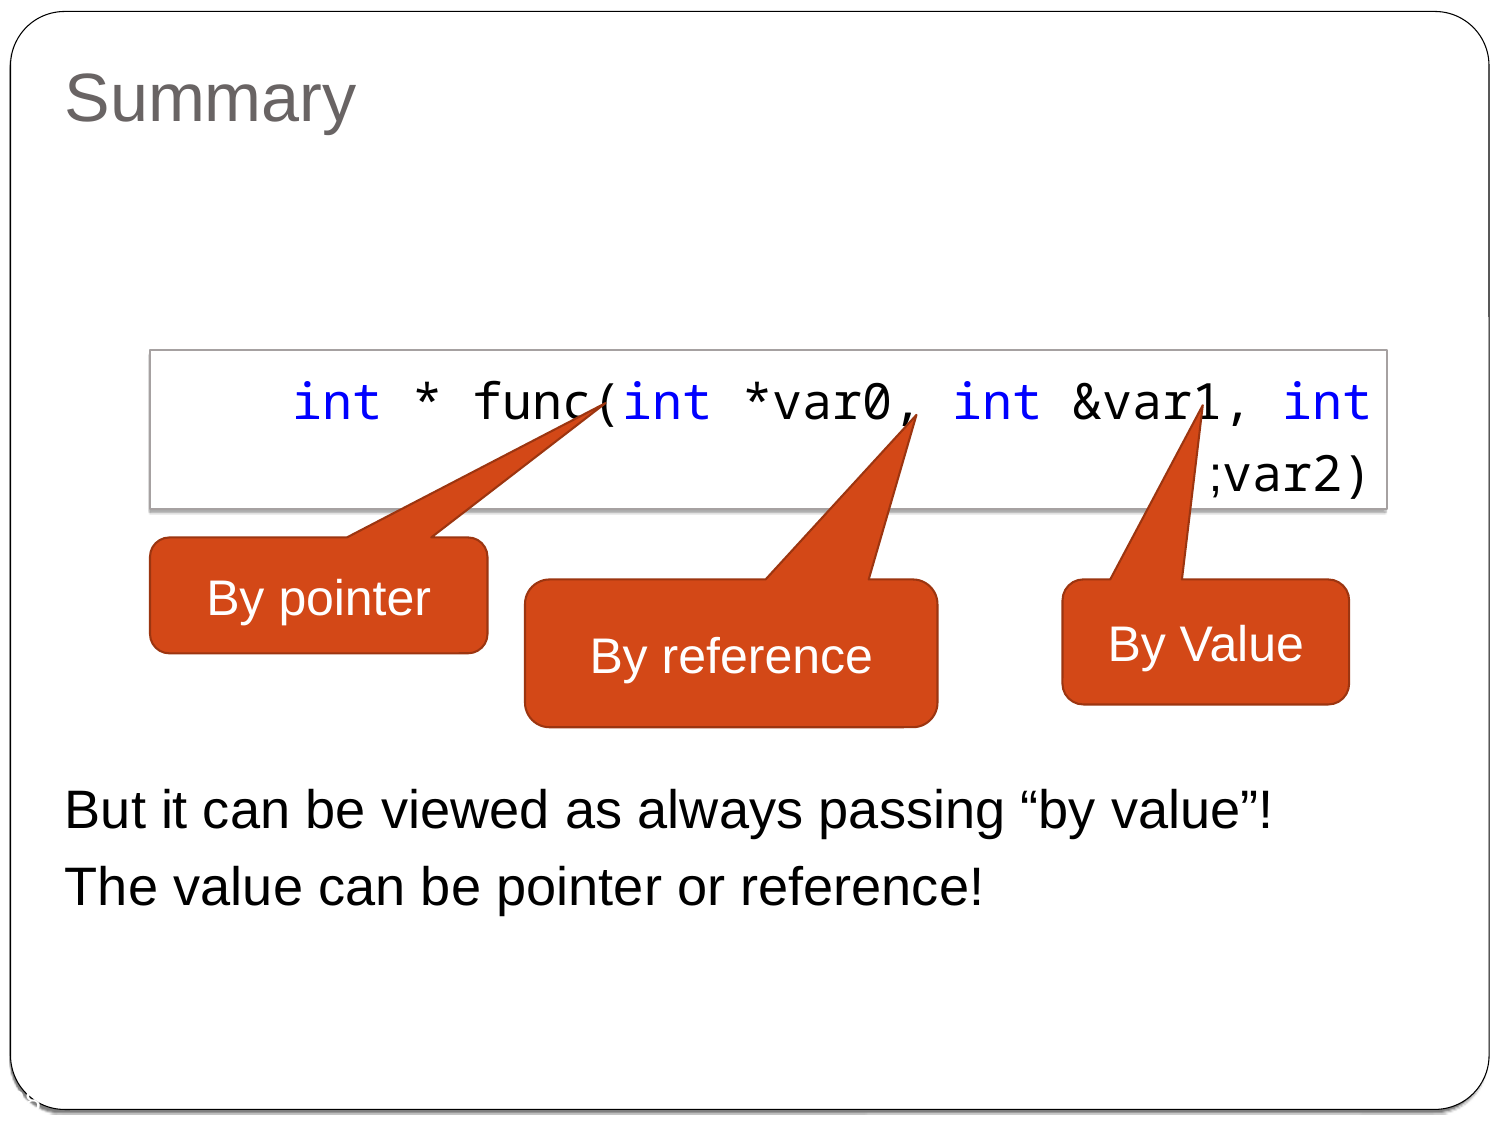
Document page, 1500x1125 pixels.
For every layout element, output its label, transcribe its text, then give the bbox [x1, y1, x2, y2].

title Summary [50, 45, 1450, 149]
slide_number <number> [0, 1074, 50, 1125]
text_box int * func(int *var0, int &var1, int var2); [150, 349, 1388, 509]
text_box By Value [1062, 405, 1350, 705]
text_box By pointer [150, 403, 606, 654]
text_box By reference [525, 414, 938, 728]
list But it can be viewed as always passing “by value”! The value can be pointer or reference! [50, 149, 1450, 1088]
